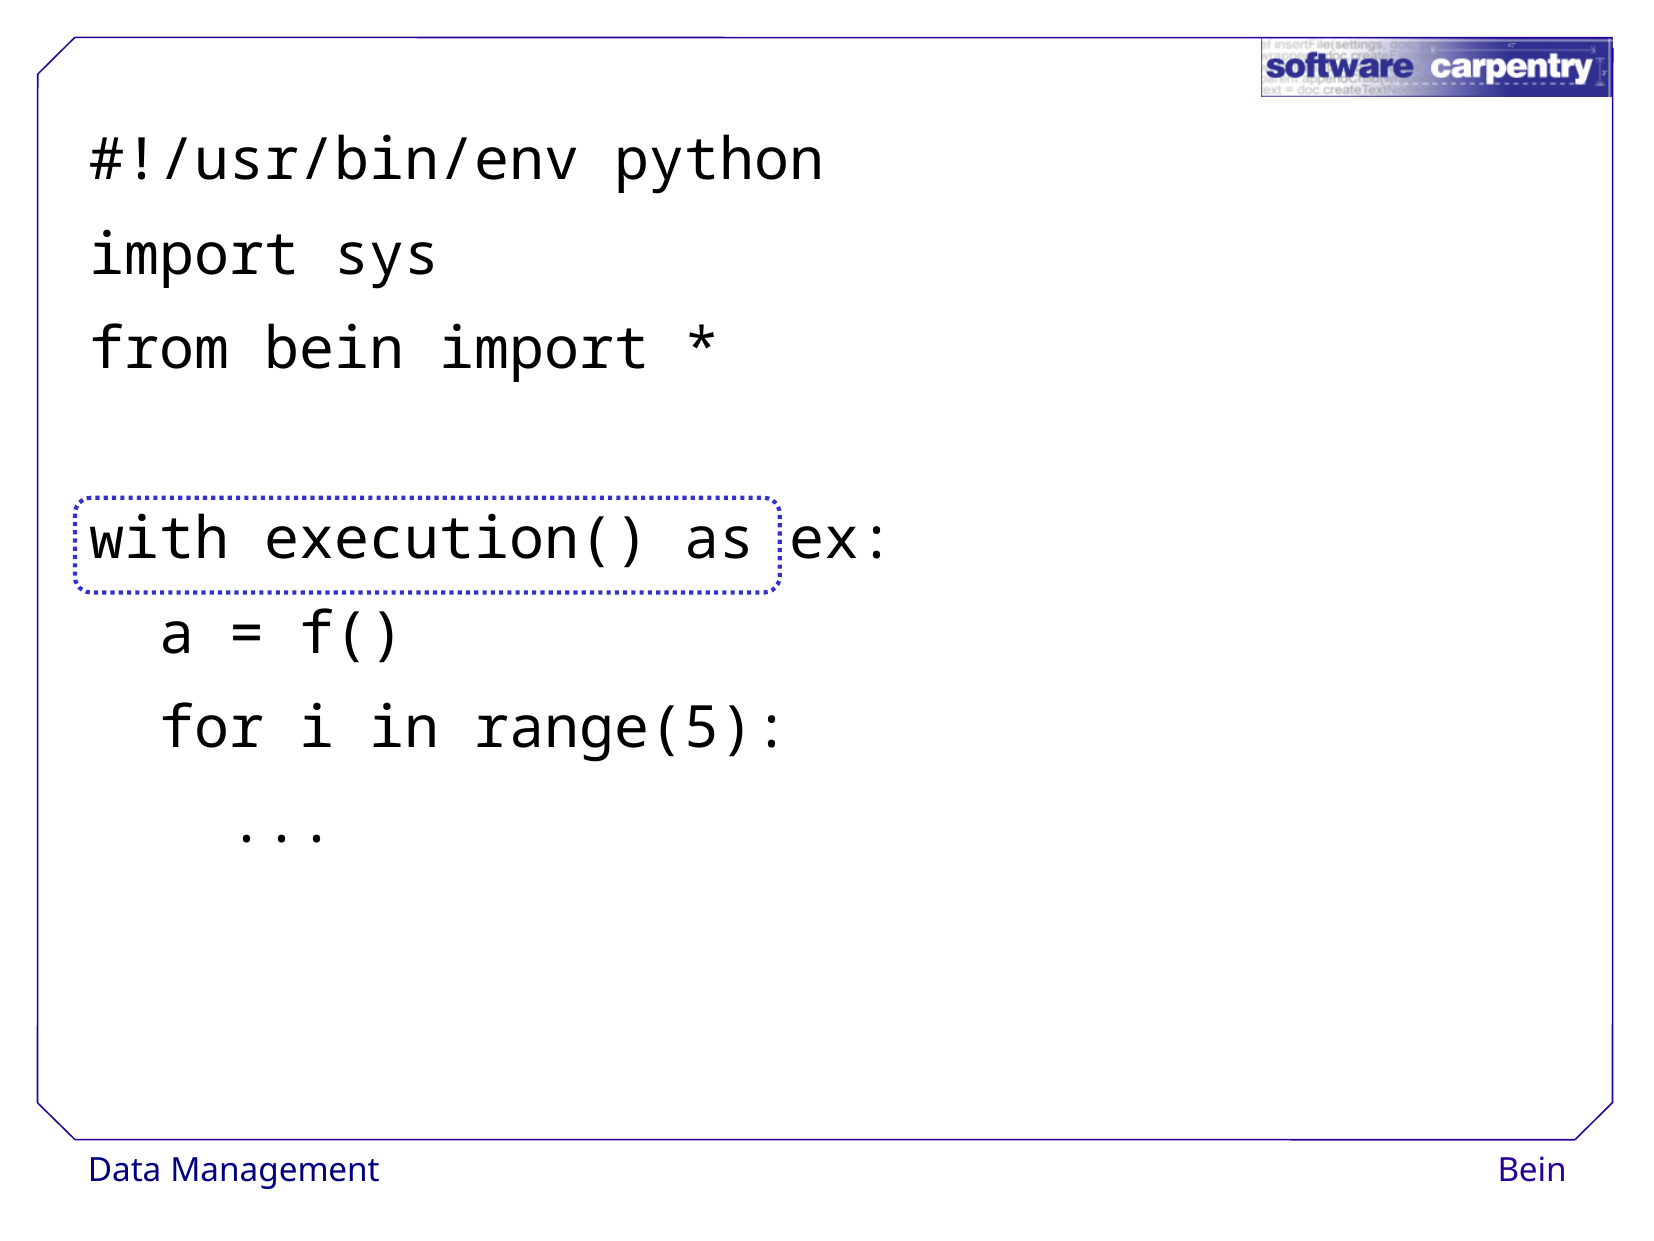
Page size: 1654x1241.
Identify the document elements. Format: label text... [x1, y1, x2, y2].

picture [1261, 39, 1613, 97]
text_box #!/usr/bin/env python import sys from bein import * with execution() as ex: a = f() for i in range(5): ... [75, 119, 1555, 971]
